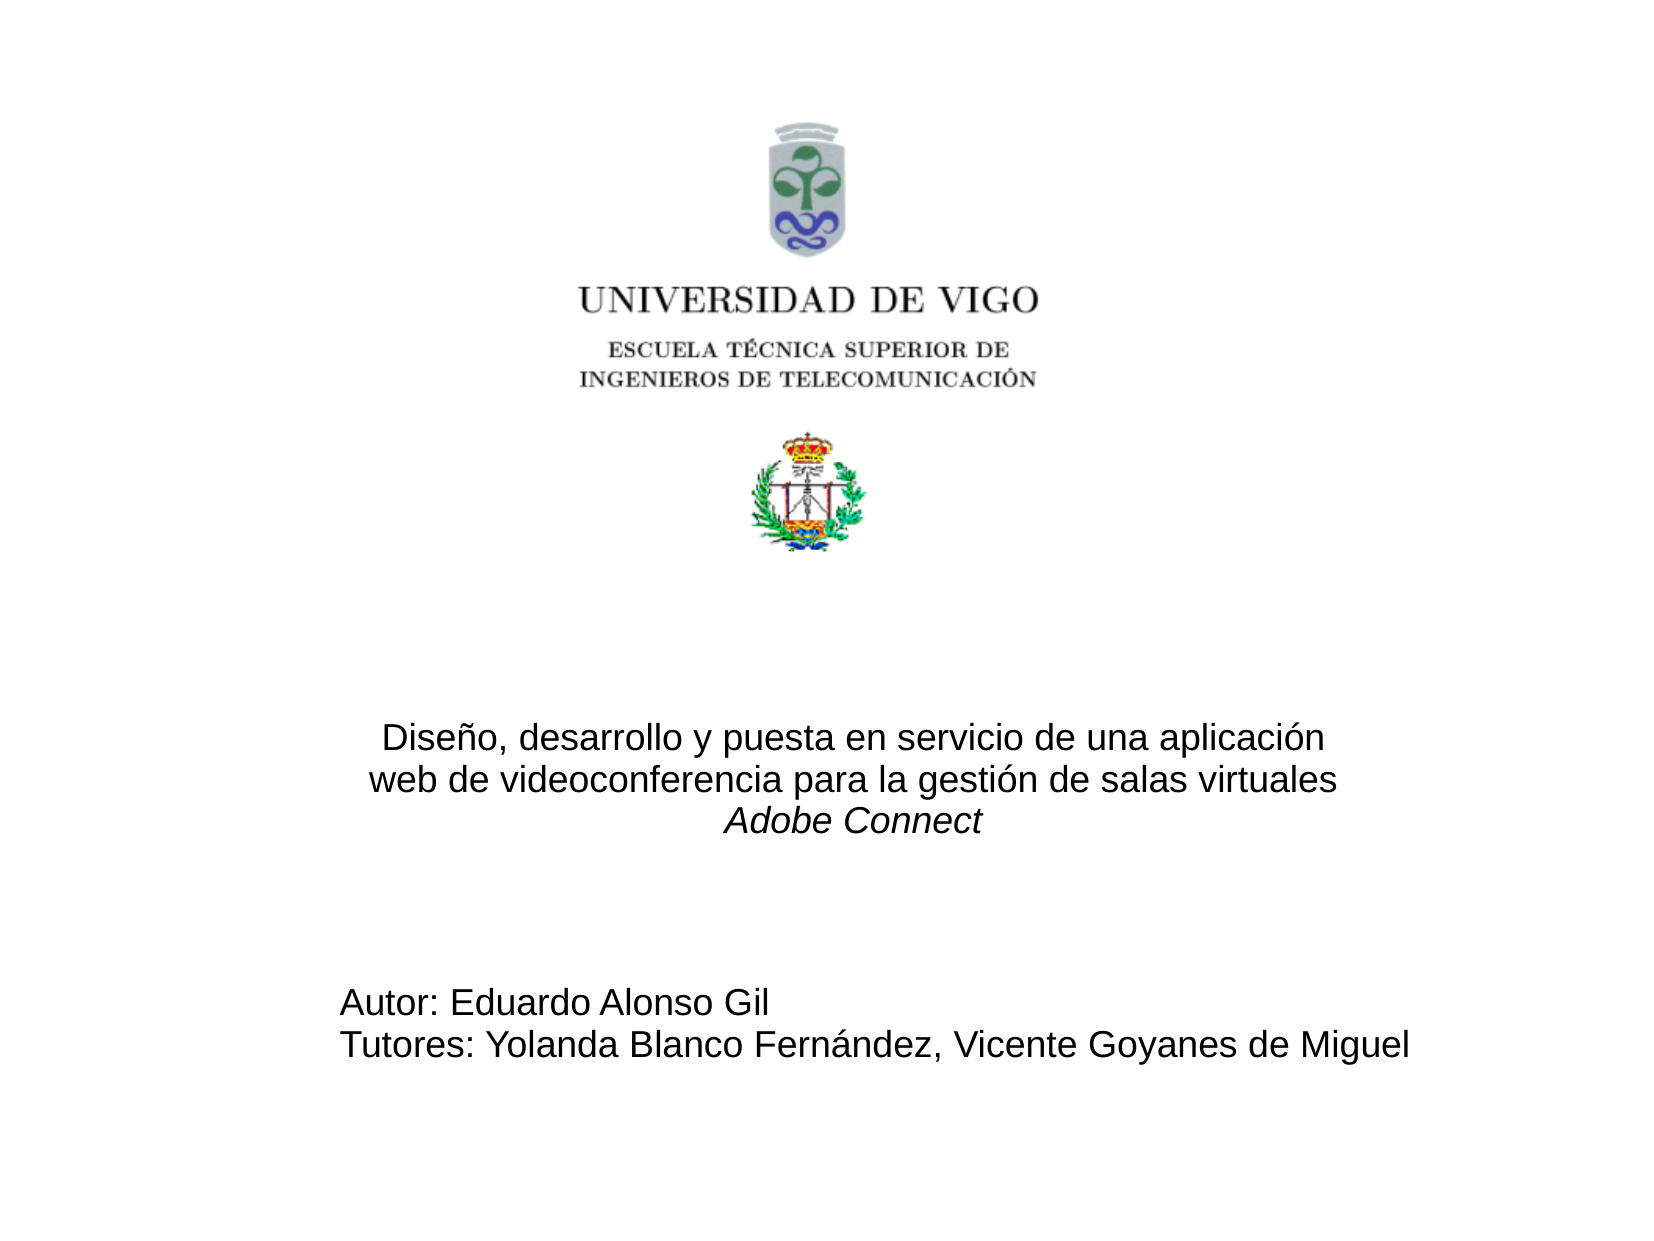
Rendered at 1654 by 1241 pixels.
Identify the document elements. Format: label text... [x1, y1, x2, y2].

text_box Autor: Eduardo Alonso Gil Tutores: Yolanda Blanco Fernández, Vicente Goyanes de Miguel [324, 974, 1426, 1074]
text_box Diseño, desarrollo y puesta en servicio de una aplicación web de videoconferencia para la gestión de salas virtuales Adobe Connect [354, 708, 1353, 850]
picture [561, 101, 1068, 562]
